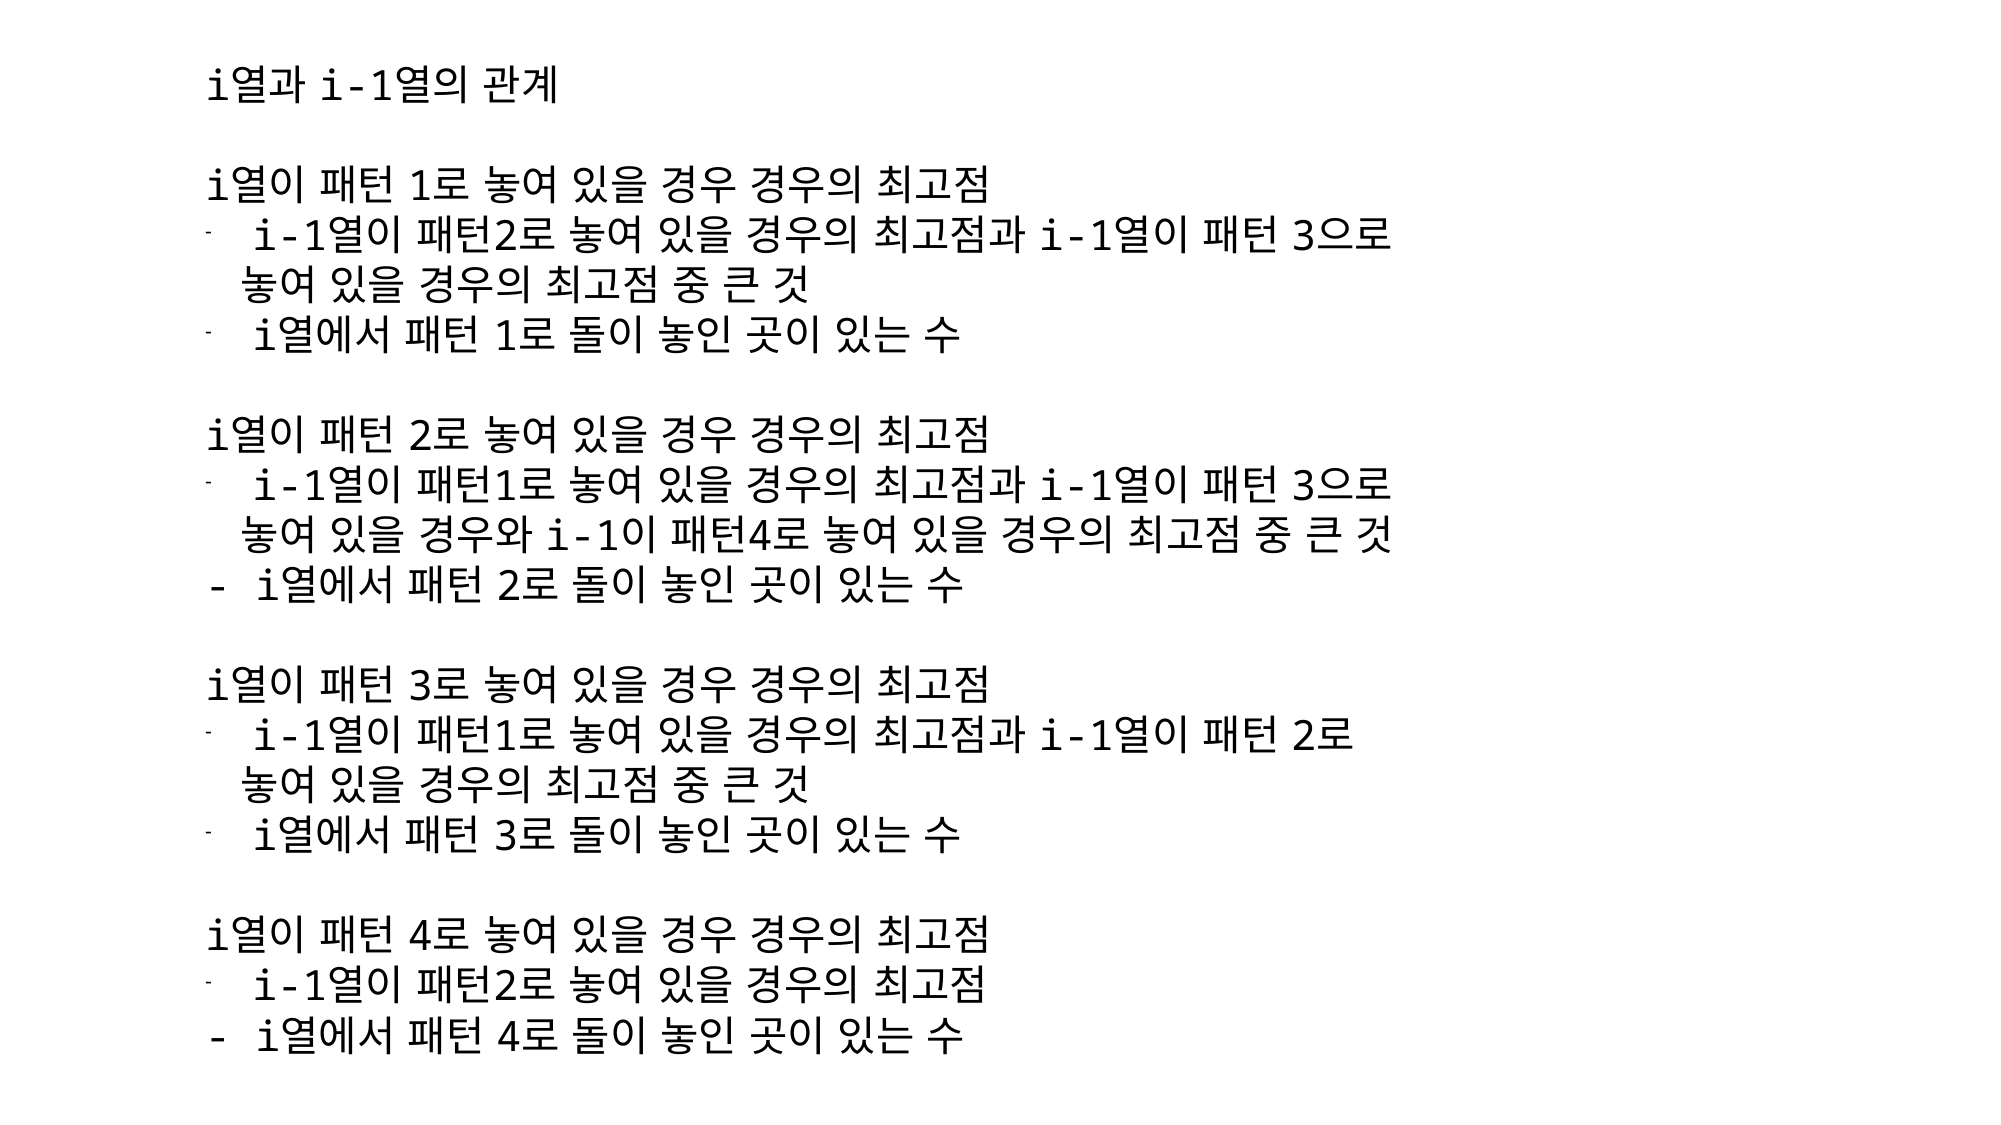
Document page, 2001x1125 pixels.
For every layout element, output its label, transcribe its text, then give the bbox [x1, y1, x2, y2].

text_box i열과 i-1열의 관계 i열이 패턴 1로 놓여 있을 경우 경우의 최고점 i-1열이 패턴2로 놓여 있을 경우의 최고점과 i-1열이 패턴 3으로 놓여 있을 경우의 최고점 중 큰 것 i열에서 패턴 1로 돌이 놓인 곳이 있는 수 i열이 패턴 2로 놓여 있을 경우 경우의 최고점 i-1열이 패턴1로 놓여 있을 경우의 최고점과 i-1열이 패턴 3으로 놓여 있을 경우와 i-1이 패턴4로 놓여 있을 경우의 최고점 중 큰 것 - i열에서 패턴 2로 돌이 놓인 곳이 있는 수 i열이 패턴 3로 놓여 있을 경우 경우의 최고점 i-1열이 패턴1로 놓여 있을 경우의 최고점과 i-1열이 패턴 2로 놓여 있을 경우의 최고점 중 큰 것 i열에서 패턴 3로 돌이 놓인 곳이 있는 수 i열이 패턴 4로 놓여 있을 경우 경우의 최고점 i-1열이 패턴2로 놓여 있을 경우의 최고점 - i열에서 패턴 4로 돌이 놓인 곳이 있는 수 [190, 51, 1420, 1067]
